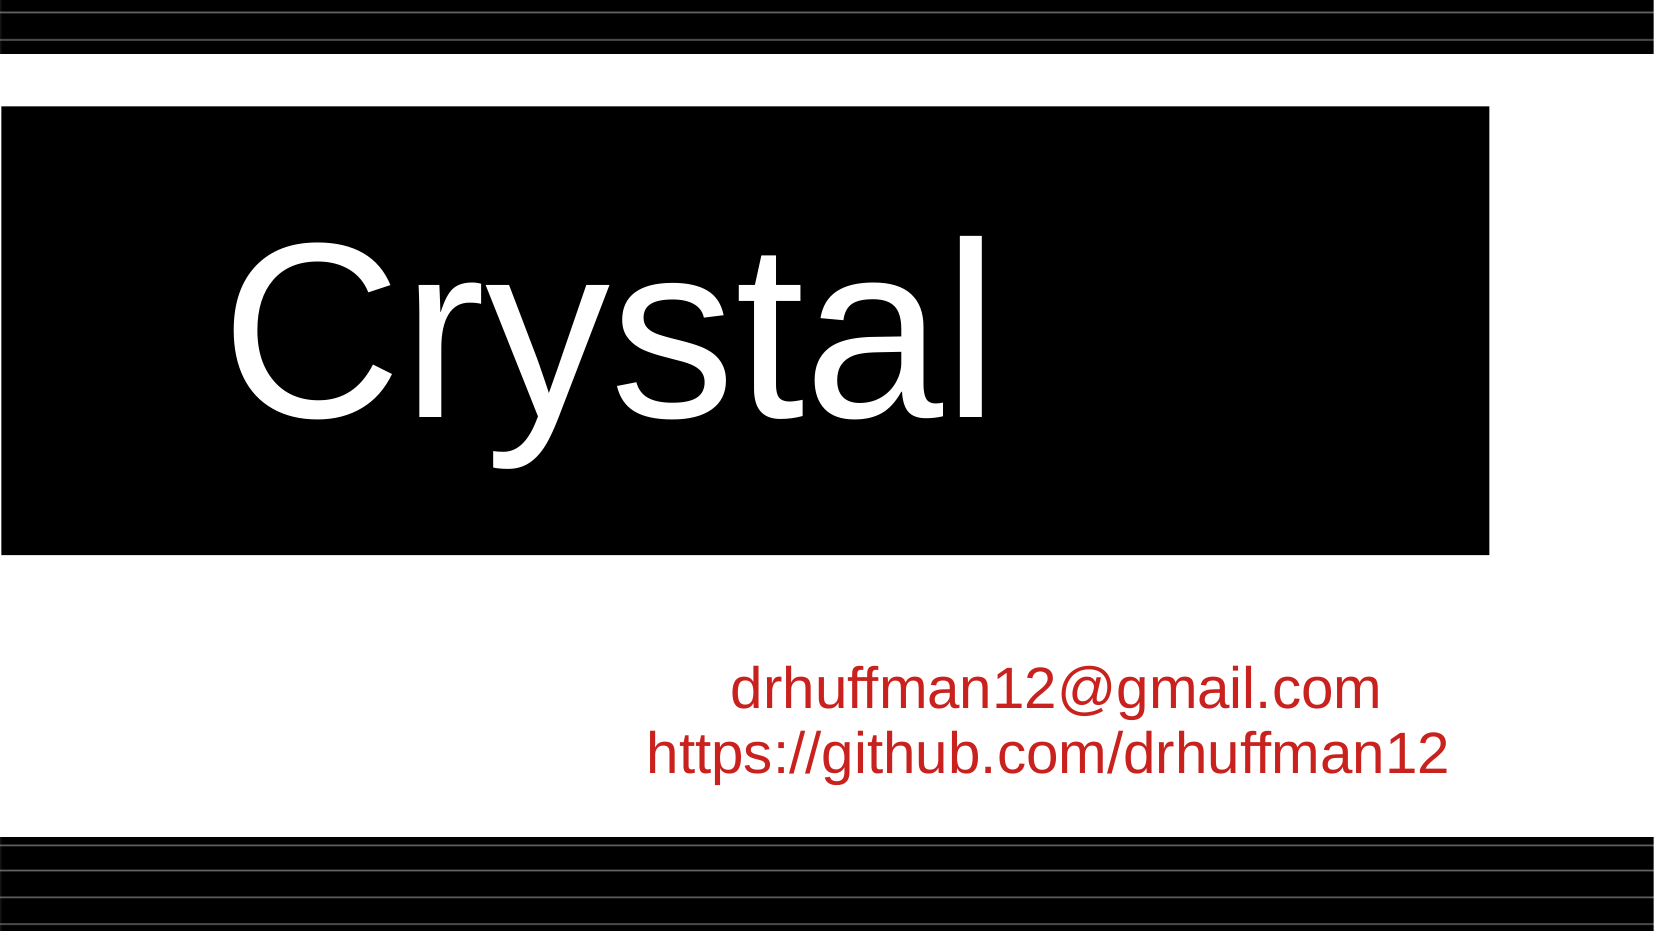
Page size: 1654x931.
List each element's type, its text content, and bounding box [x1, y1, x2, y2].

title Crystal [1, 106, 1490, 556]
picture [0, 0, 1654, 54]
picture [0, 837, 1654, 931]
subtitle drhuffman12@gmail.com https://github.com/drhuffman12 [625, 590, 1489, 804]
